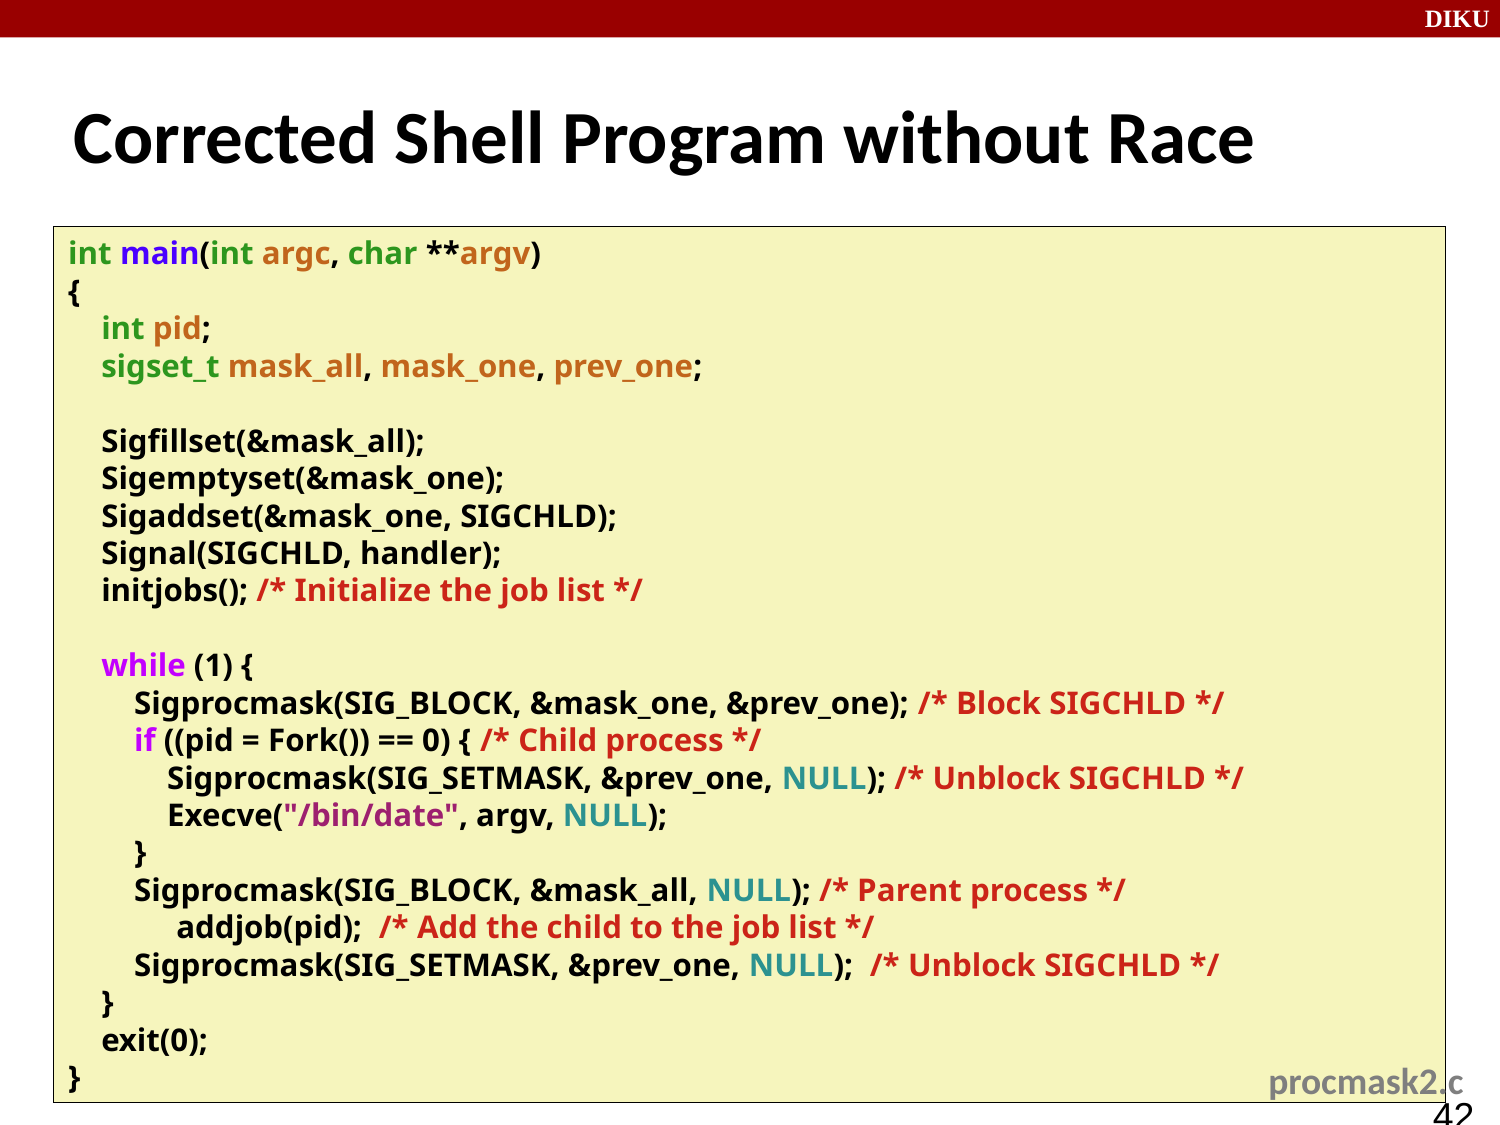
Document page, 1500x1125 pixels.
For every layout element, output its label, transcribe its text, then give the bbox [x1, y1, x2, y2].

text_box int main(int argc, char **argv) { int pid; sigset_t mask_all, mask_one, prev_one; Sigfillset(&mask_all); Sigemptyset(&mask_one); Sigaddset(&mask_one, SIGCHLD); Signal(SIGCHLD, handler); initjobs(); /* Initialize the job list */ while (1) { Sigprocmask(SIG_BLOCK, &mask_one, &prev_one); /* Block SIGCHLD */ if ((pid = Fork()) == 0) { /* Child process */ Sigprocmask(SIG_SETMASK, &prev_one, NULL); /* Unblock SIGCHLD */ Execve("/bin/date", argv, NULL); } Sigprocmask(SIG_BLOCK, &mask_all, NULL); /* Parent process */ addjob(pid); /* Add the child to the job list */ Sigprocmask(SIG_SETMASK, &prev_one, NULL); /* Unblock SIGCHLD */ } exit(0); } [53, 226, 1446, 1103]
text_box procmask2.c [1253, 1049, 1479, 1110]
text_box Corrected Shell Program without Race [58, 71, 1350, 197]
